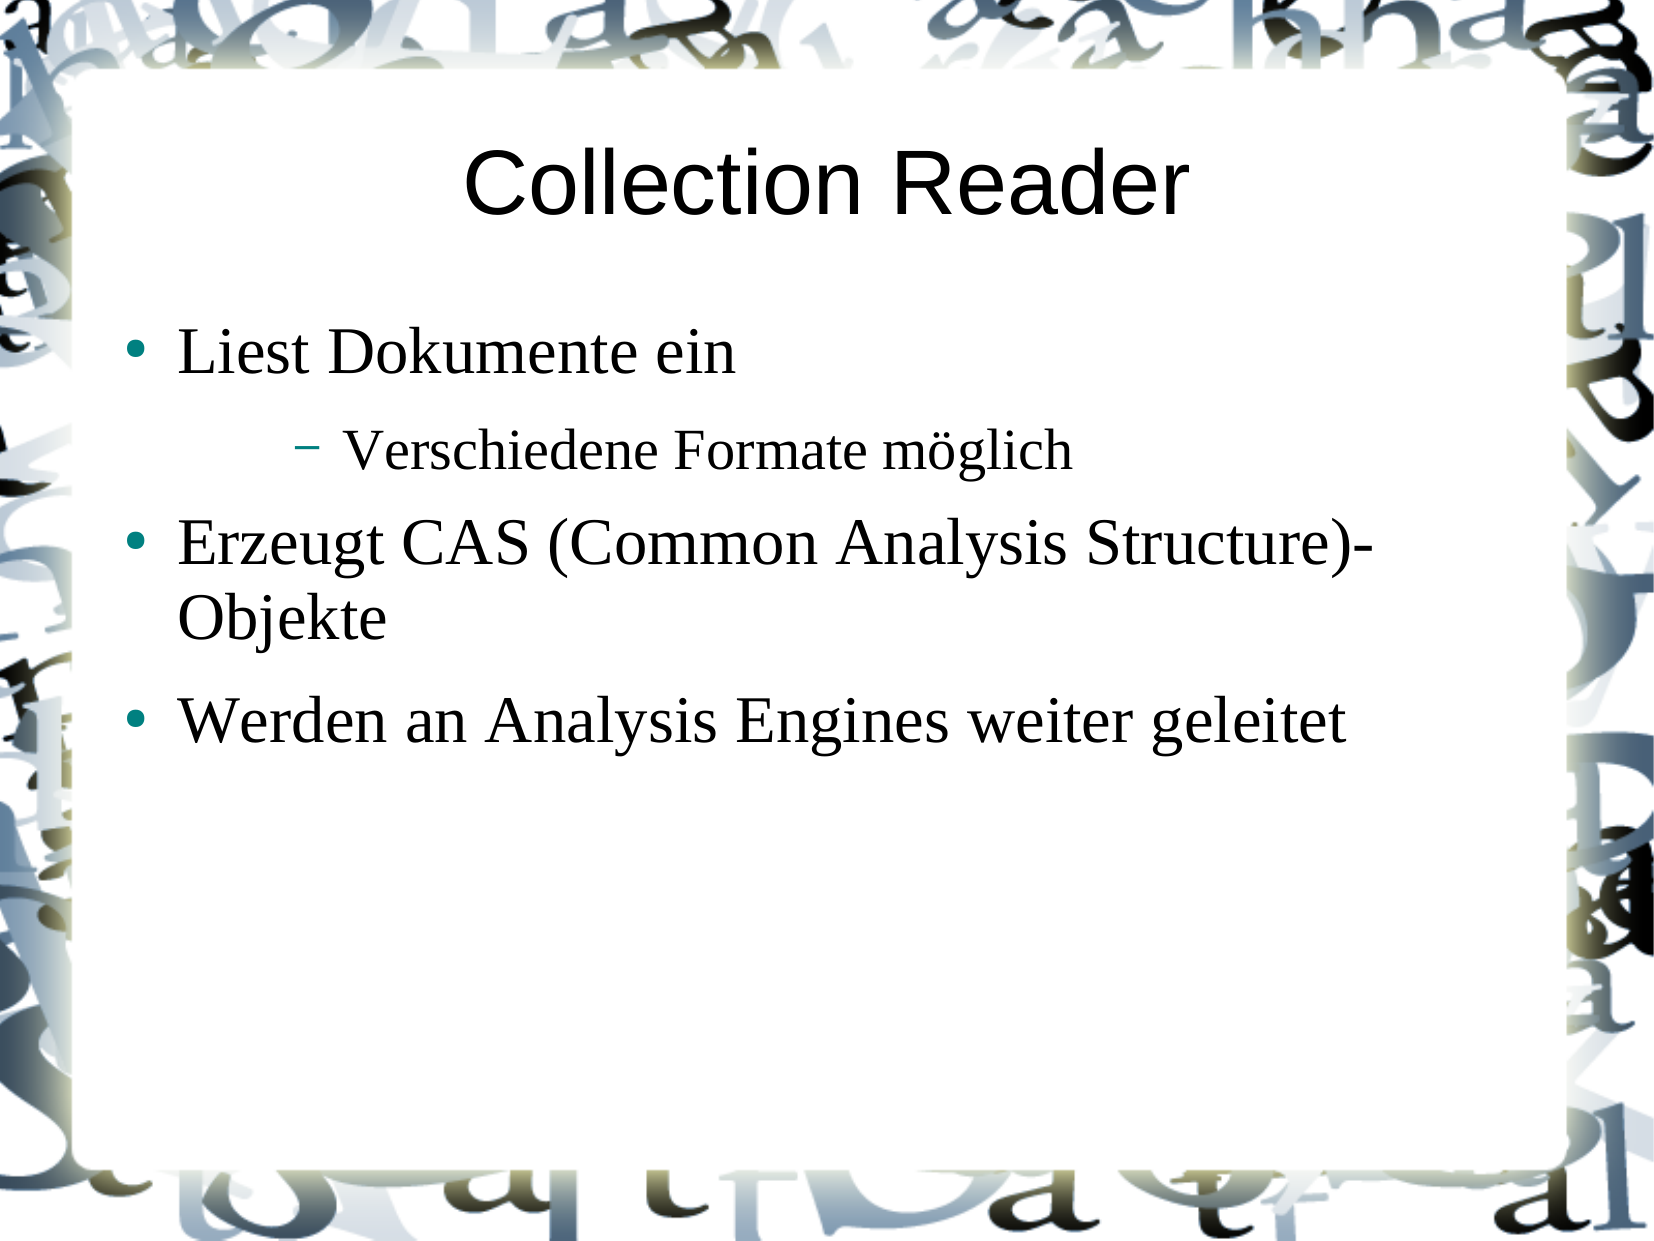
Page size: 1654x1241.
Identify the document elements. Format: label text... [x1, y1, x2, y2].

picture [0, 0, 1654, 1241]
title Collection Reader [82, 78, 1571, 287]
list Liest Dokumente ein Verschiedene Formate möglich Erzeugt CAS (Common Analysis Structure)-Objekte Werden an Analysis Engines weiter geleitet [106, 313, 1530, 1034]
